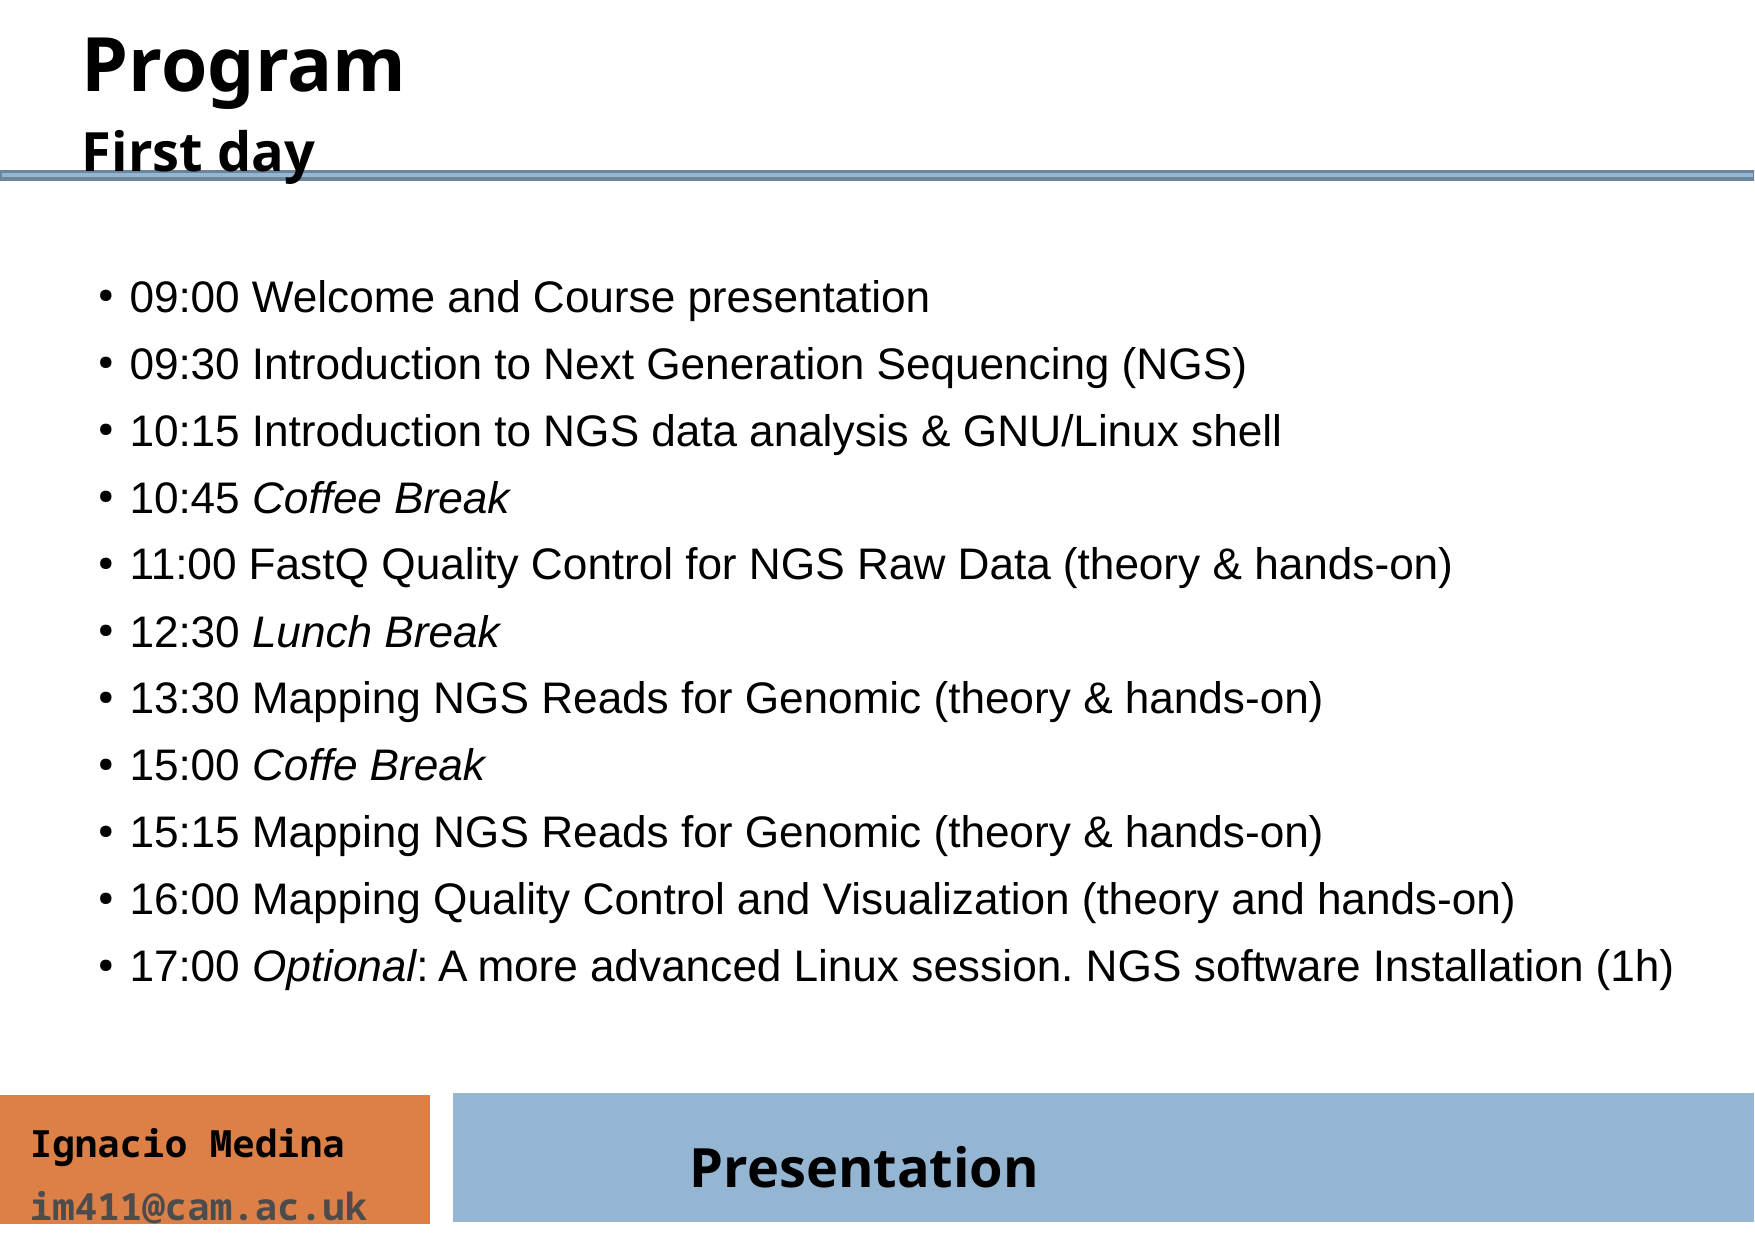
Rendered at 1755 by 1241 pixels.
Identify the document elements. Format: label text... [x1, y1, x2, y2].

list 09:00 Welcome and Course presentation 09:30 Introduction to Next Generation Sequencing (NGS) 10:15 Introduction to NGS data analysis & GNU/Linux shell 10:45 Coffee Break 11:00 FastQ Quality Control for NGS Raw Data (theory & hands-on) 12:30 Lunch Break 13:30 Mapping NGS Reads for Genomic (theory & hands-on) 15:00 Coffe Break 15:15 Mapping NGS Reads for Genomic (theory & hands-on) 16:00 Mapping Quality Control and Visualization (theory and hands-on) 17:00 Optional: A more advanced Linux session. NGS software Installation (1h) [87, 272, 1696, 992]
text_box Presentation [675, 1122, 1726, 1200]
text_box Ignacio Medina im411@cam.ac.uk [15, 1110, 436, 1213]
text_box [300, 171, 1754, 179]
text_box [0, 171, 296, 179]
text_box Program First day [67, 3, 1688, 168]
